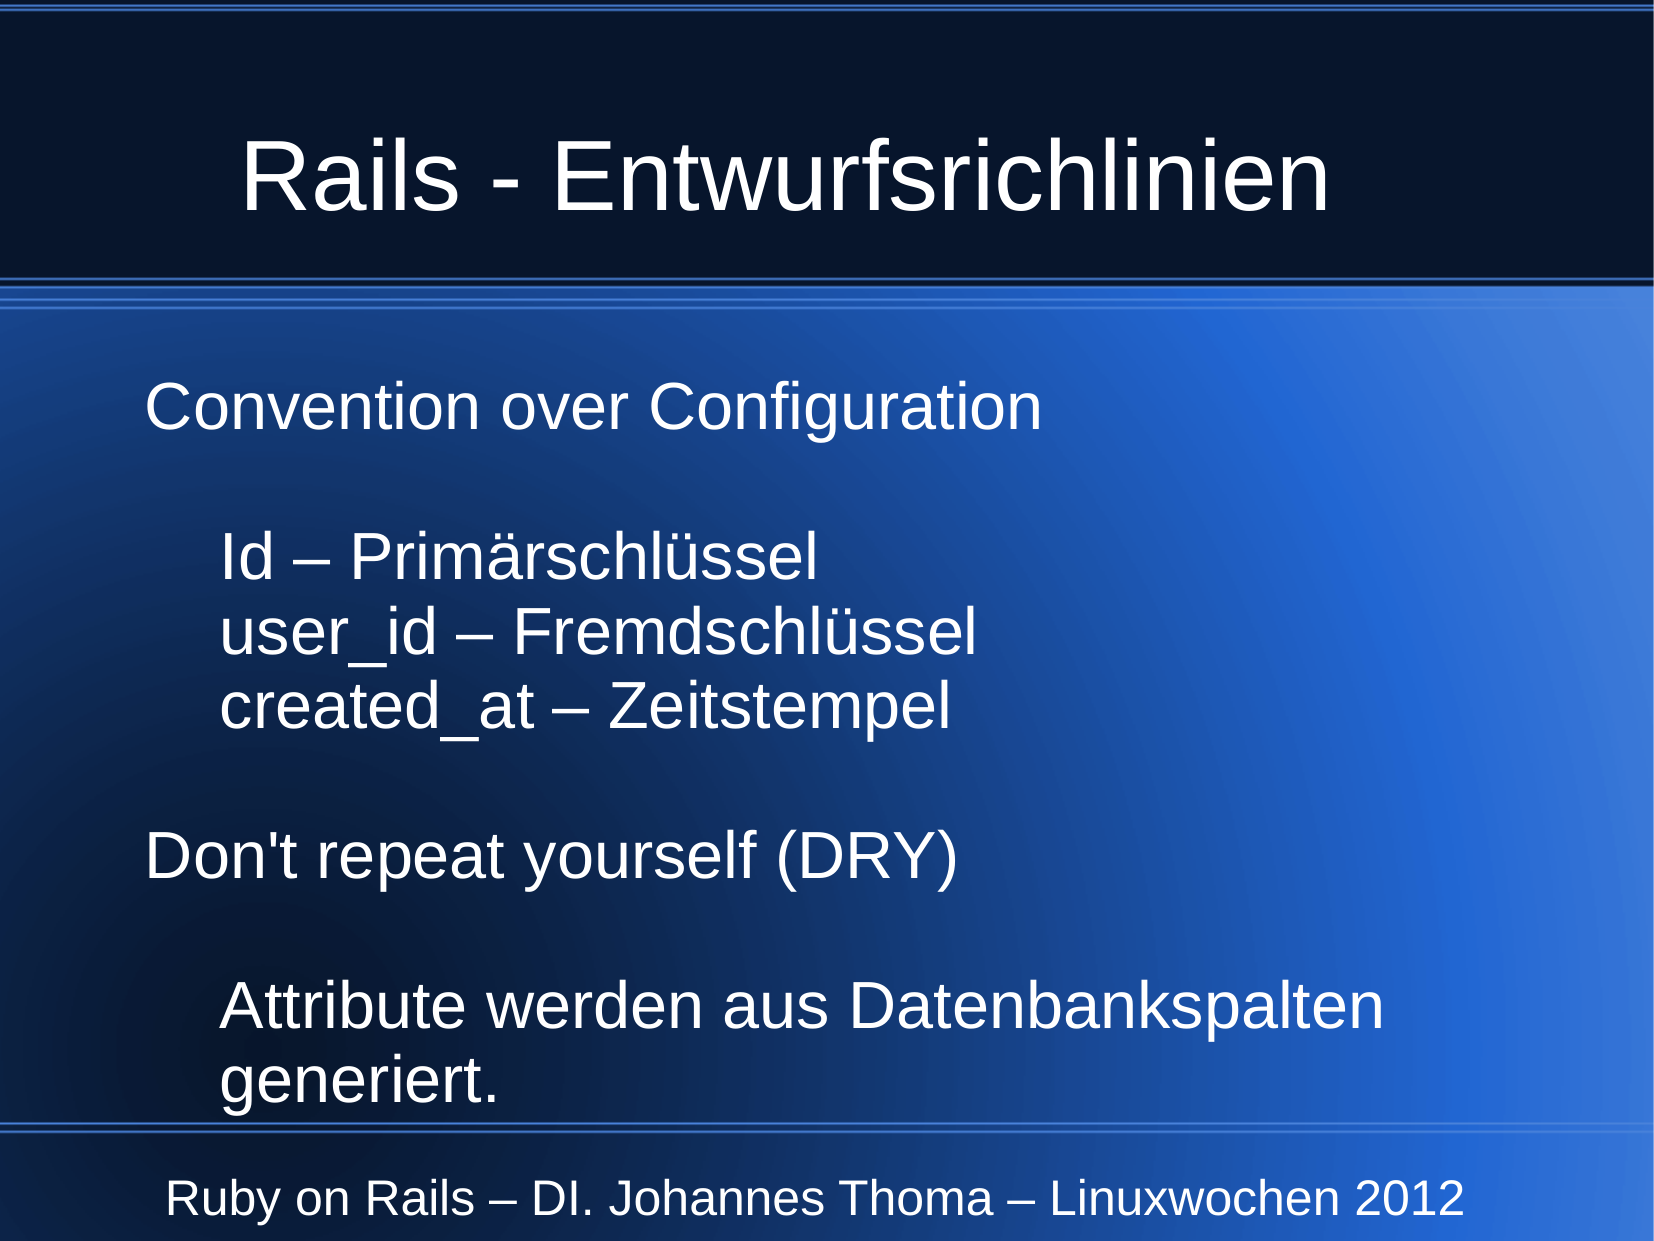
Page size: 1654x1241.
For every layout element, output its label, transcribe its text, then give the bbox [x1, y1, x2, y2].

text_box Convention over Configuration Id – Primärschlüssel user_id – Fremdschlüssel created_at – Zeitstempel Don't repeat yourself (DRY) Attribute werden aus Datenbankspalten generiert. [130, 362, 1425, 1200]
picture [0, 0, 1654, 1241]
text_box Rails - Entwurfsrichlinien [225, 112, 1463, 240]
text_box Ruby on Rails – DI. Johannes Thoma – Linuxwochen 2012 [150, 1162, 1483, 1234]
